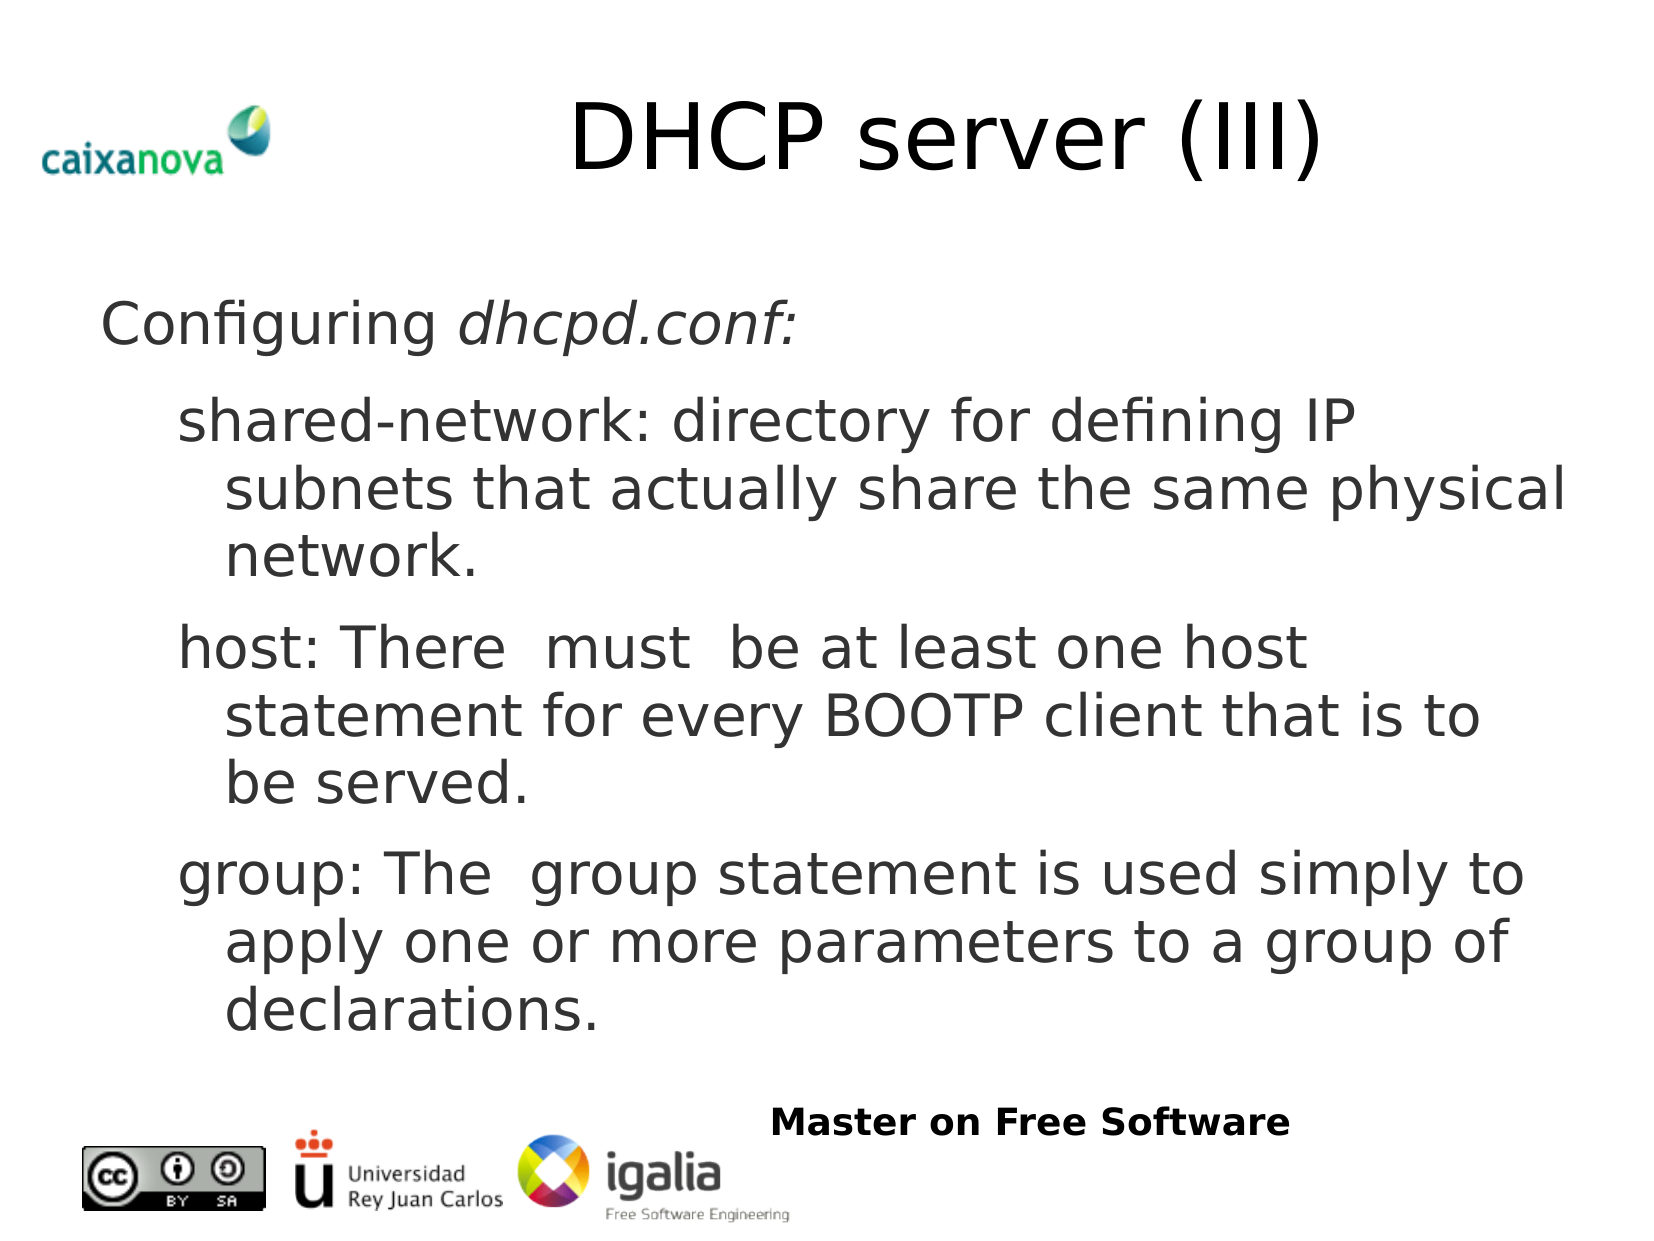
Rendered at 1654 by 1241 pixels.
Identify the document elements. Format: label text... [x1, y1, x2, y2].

picture [29, 73, 284, 207]
list Configuring dhcpd.conf: shared-network: directory for defining IP subnets that actually share the same physical network. host: There must be at least one host statement for every BOOTP client that is to be served. group: The group statement is used simply to apply one or more parameters to a group of declarations. [82, 290, 1571, 1093]
picture [82, 1146, 266, 1211]
title DHCP server (III) [295, 38, 1601, 237]
picture [295, 1121, 811, 1235]
